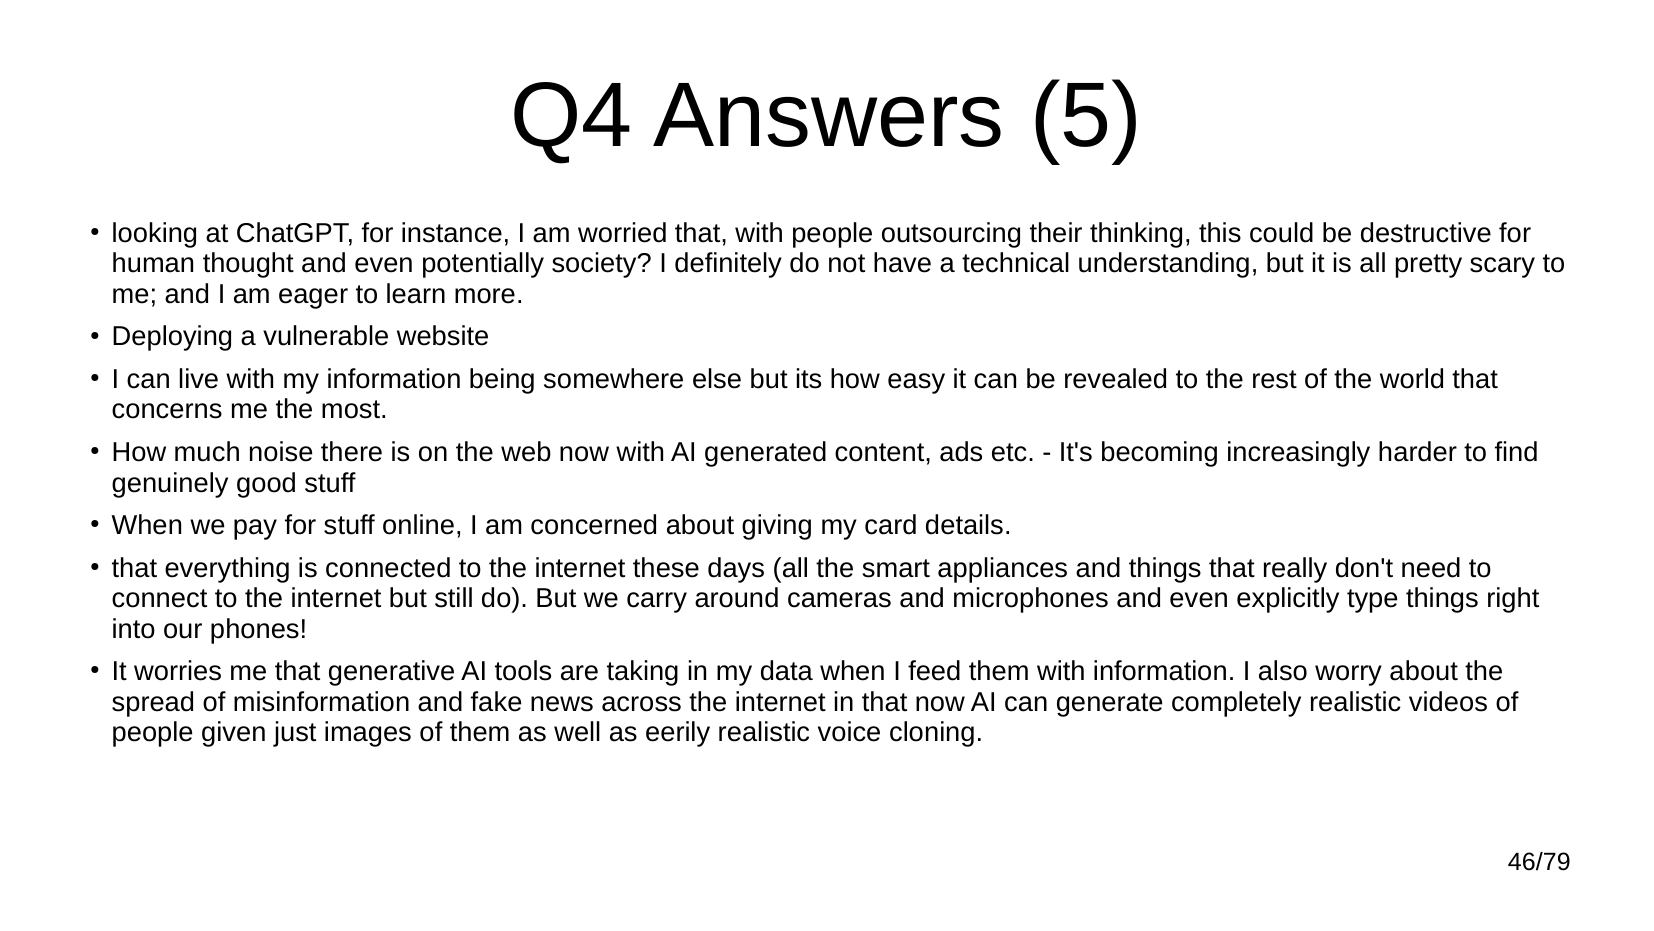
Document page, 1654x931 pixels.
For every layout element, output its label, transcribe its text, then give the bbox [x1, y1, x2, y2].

title Q4 Answers (5) [82, 37, 1571, 193]
list looking at ChatGPT, for instance, I am worried that, with people outsourcing their thinking, this could be destructive for human thought and even potentially society? I definitely do not have a technical understanding, but it is all pretty scary to me; and I am eager to learn more. Deploying a vulnerable website I can live with my information being somewhere else but its how easy it can be revealed to the rest of the world that concerns me the most. How much noise there is on the web now with AI generated content, ads etc. - It's becoming increasingly harder to find genuinely good stuff When we pay for stuff online, I am concerned about giving my card details. that everything is connected to the internet these days (all the smart appliances and things that really don't need to connect to the internet but still do). But we carry around cameras and microphones and even explicitly type things right into our phones! It worries me that generative AI tools are taking in my data when I feed them with information. I also worry about the spread of misinformation and fake news across the internet in that now AI can generate completely realistic videos of people given just images of them as well as eerily realistic voice cloning. [82, 217, 1571, 758]
